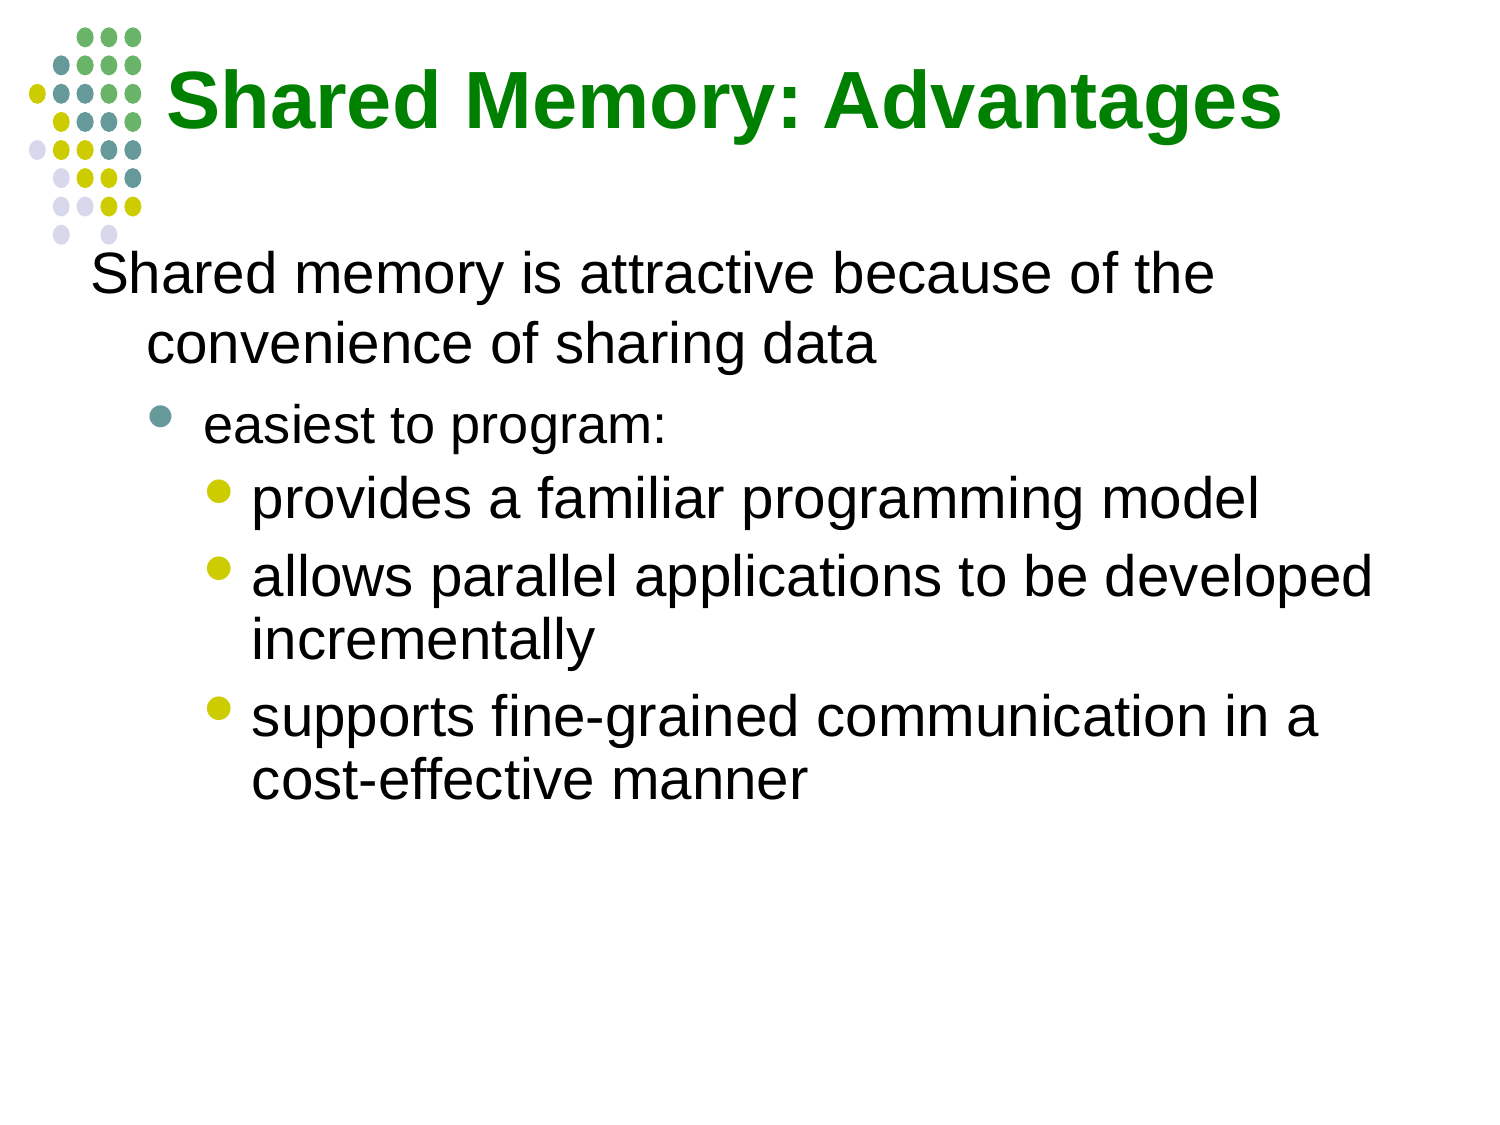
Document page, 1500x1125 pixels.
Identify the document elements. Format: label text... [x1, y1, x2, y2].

title Shared Memory: Advantages [151, 40, 1390, 176]
list Shared memory is attractive because of the convenience of sharing data easiest to program: provides a familiar programming model allows parallel applications to be developed incrementally supports fine-grained communication in a cost-effective manner [75, 228, 1426, 1006]
